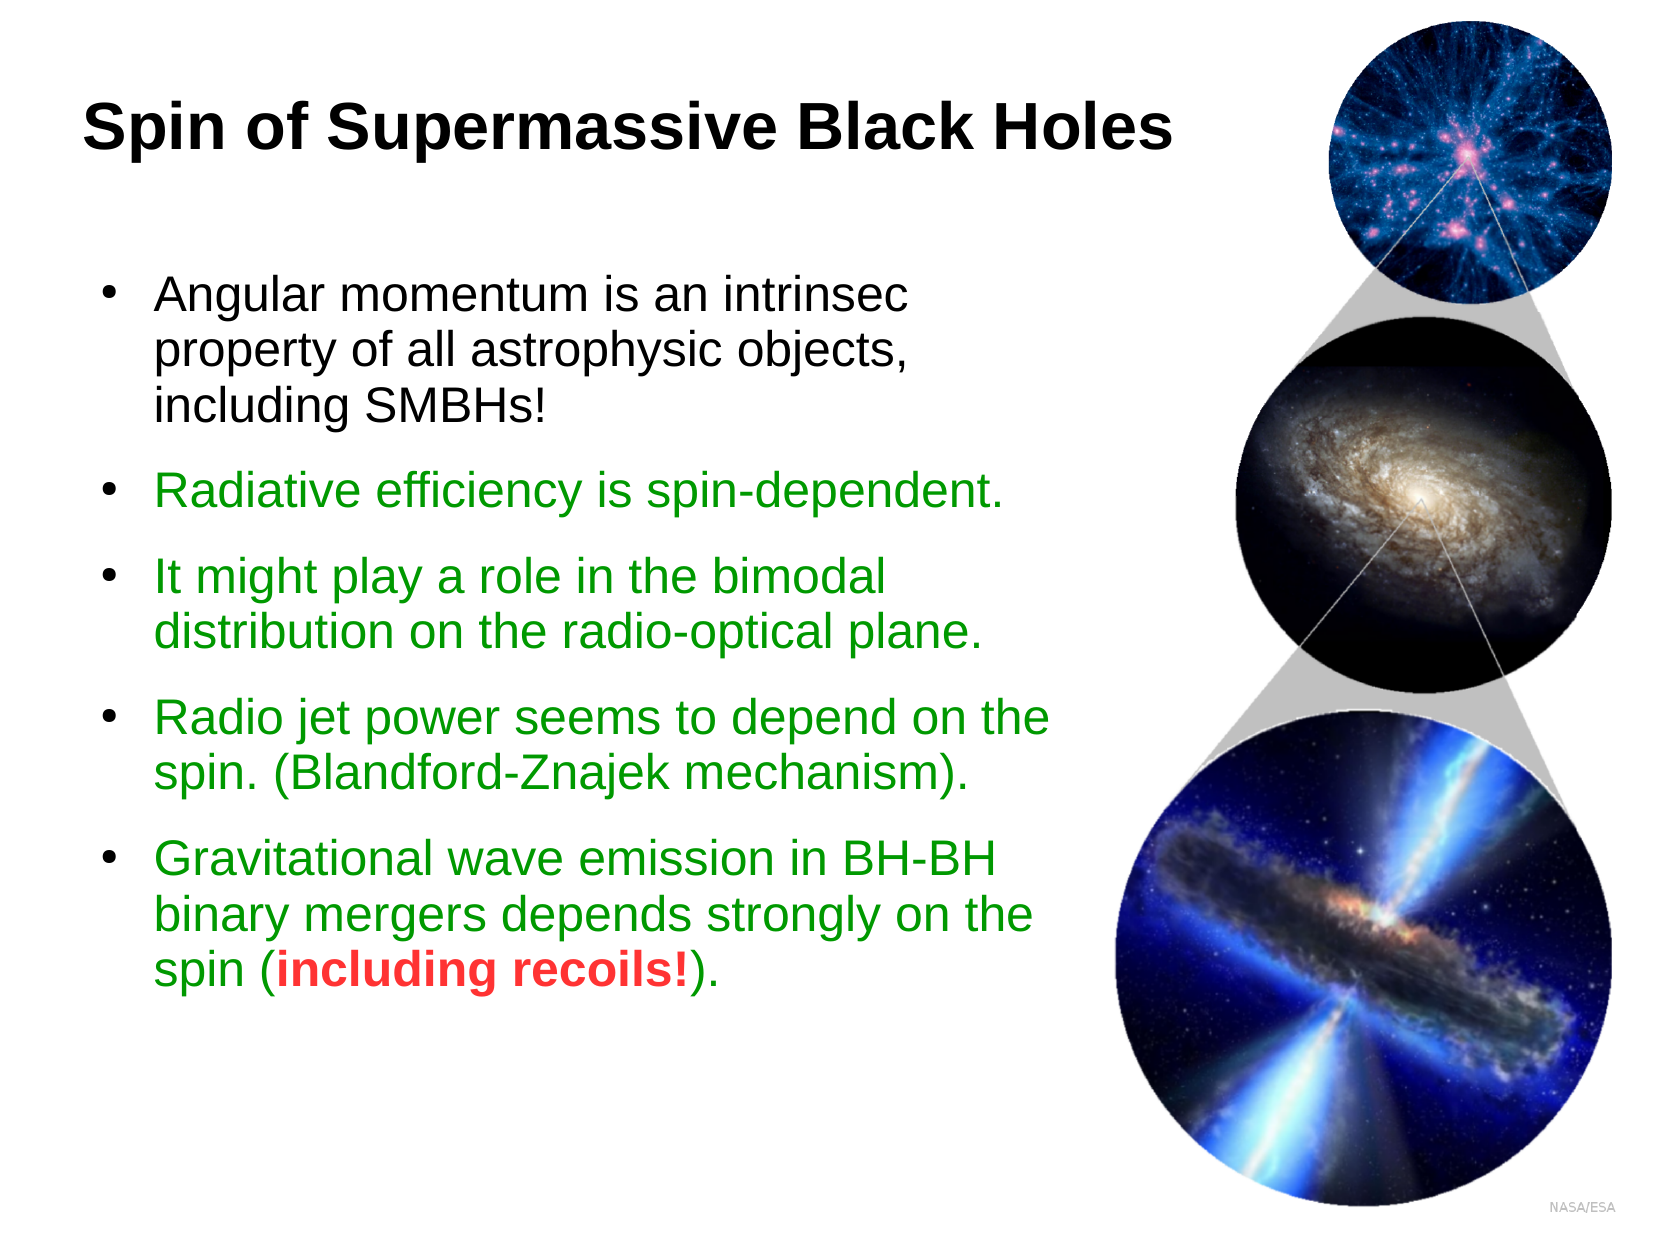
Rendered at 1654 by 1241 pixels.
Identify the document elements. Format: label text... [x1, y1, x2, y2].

picture [1107, 12, 1618, 1217]
title Spin of Supermassive Black Holes [82, 67, 1571, 186]
list Angular momentum is an intrinsec property of all astrophysic objects, including SMBHs! Radiative efficiency is spin-dependent. It might play a role in the bimodal distribution on the radio-optical plane. Radio jet power seems to depend on the spin. (Blandford-Znajek mechanism). Gravitational wave emission in BH-BH binary mergers depends strongly on the spin (including recoils!). [82, 265, 1081, 1212]
